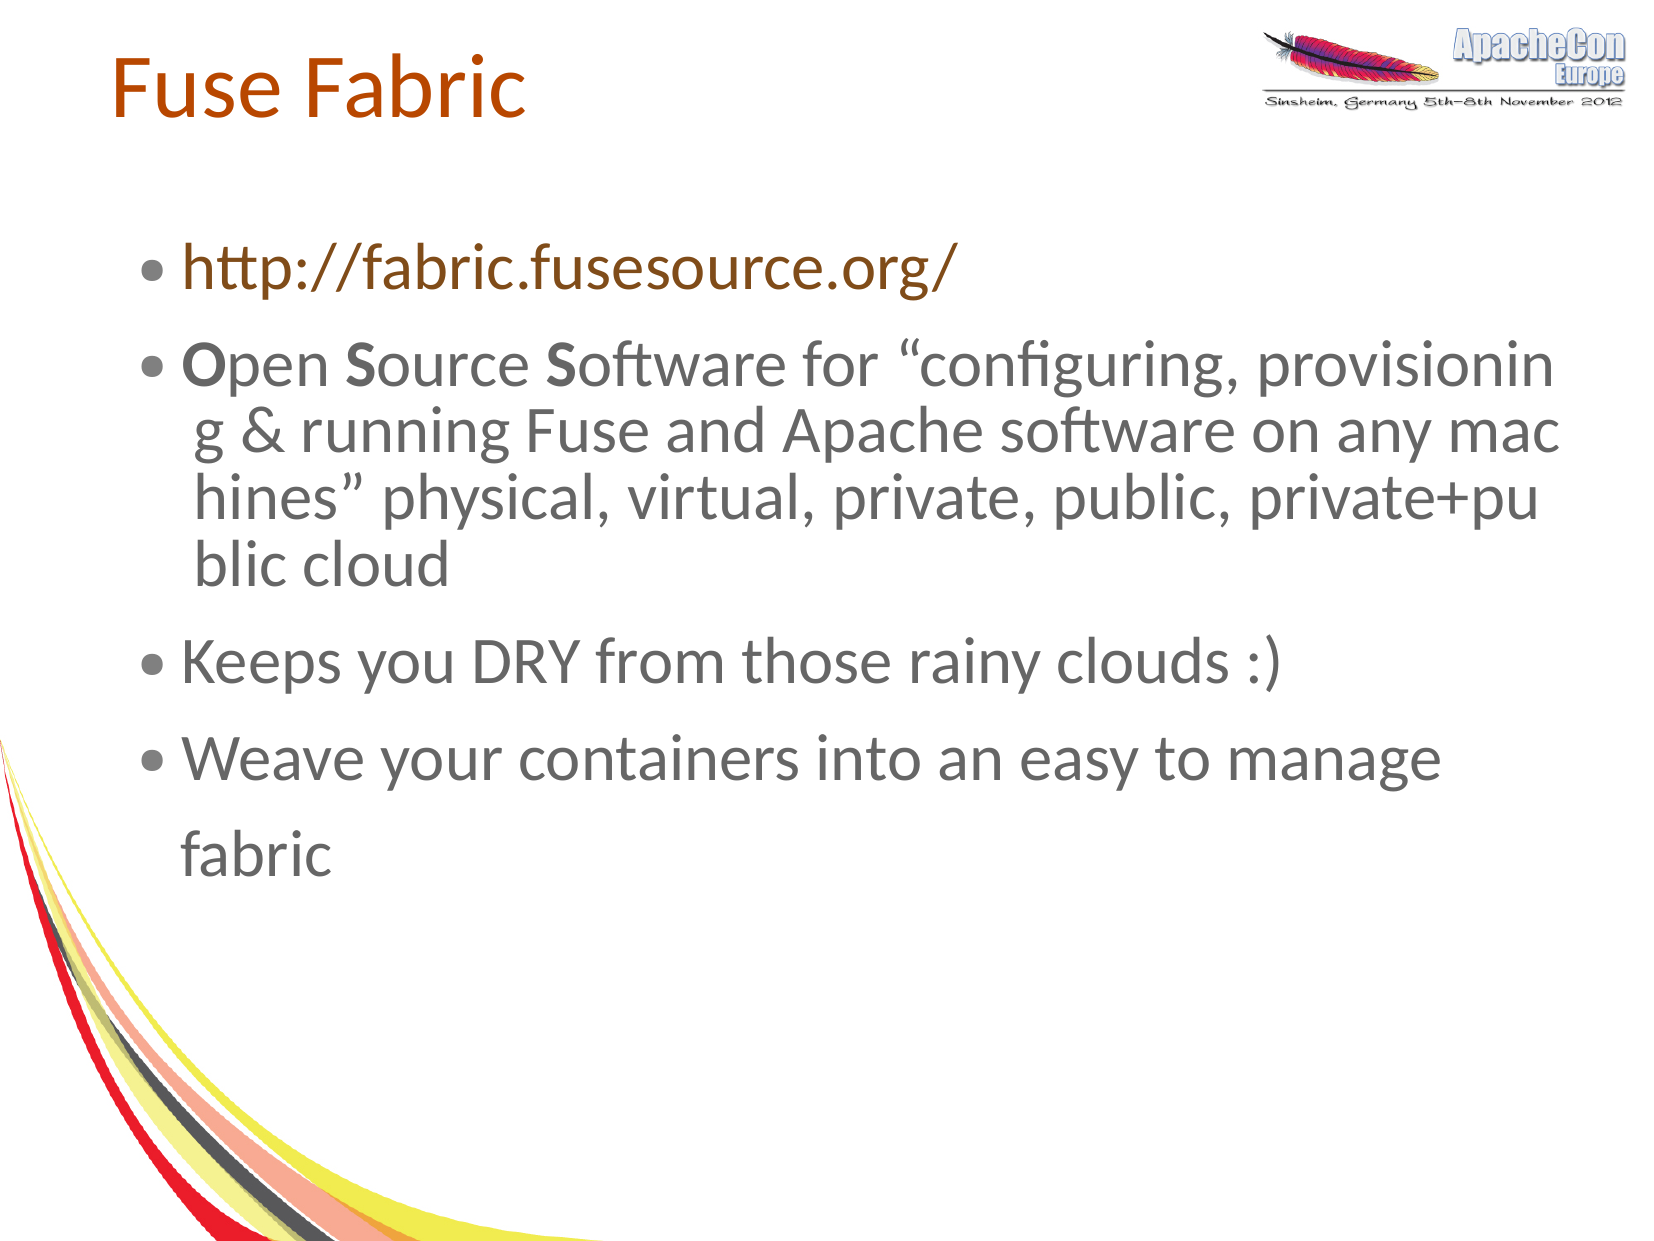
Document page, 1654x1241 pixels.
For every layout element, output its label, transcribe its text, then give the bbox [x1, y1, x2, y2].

picture [0, 0, 1654, 1241]
title Fuse Fabric [51, 38, 1411, 151]
list http://fabric.fusesource.org/ Open Source Software for “configuring, provisioning & running Fuse and Apache software on any machines” physical, virtual, private, public, private+public cloud Keeps you DRY from those rainy clouds :) Weave your containers into an easy to manage fabric [120, 239, 1576, 1126]
